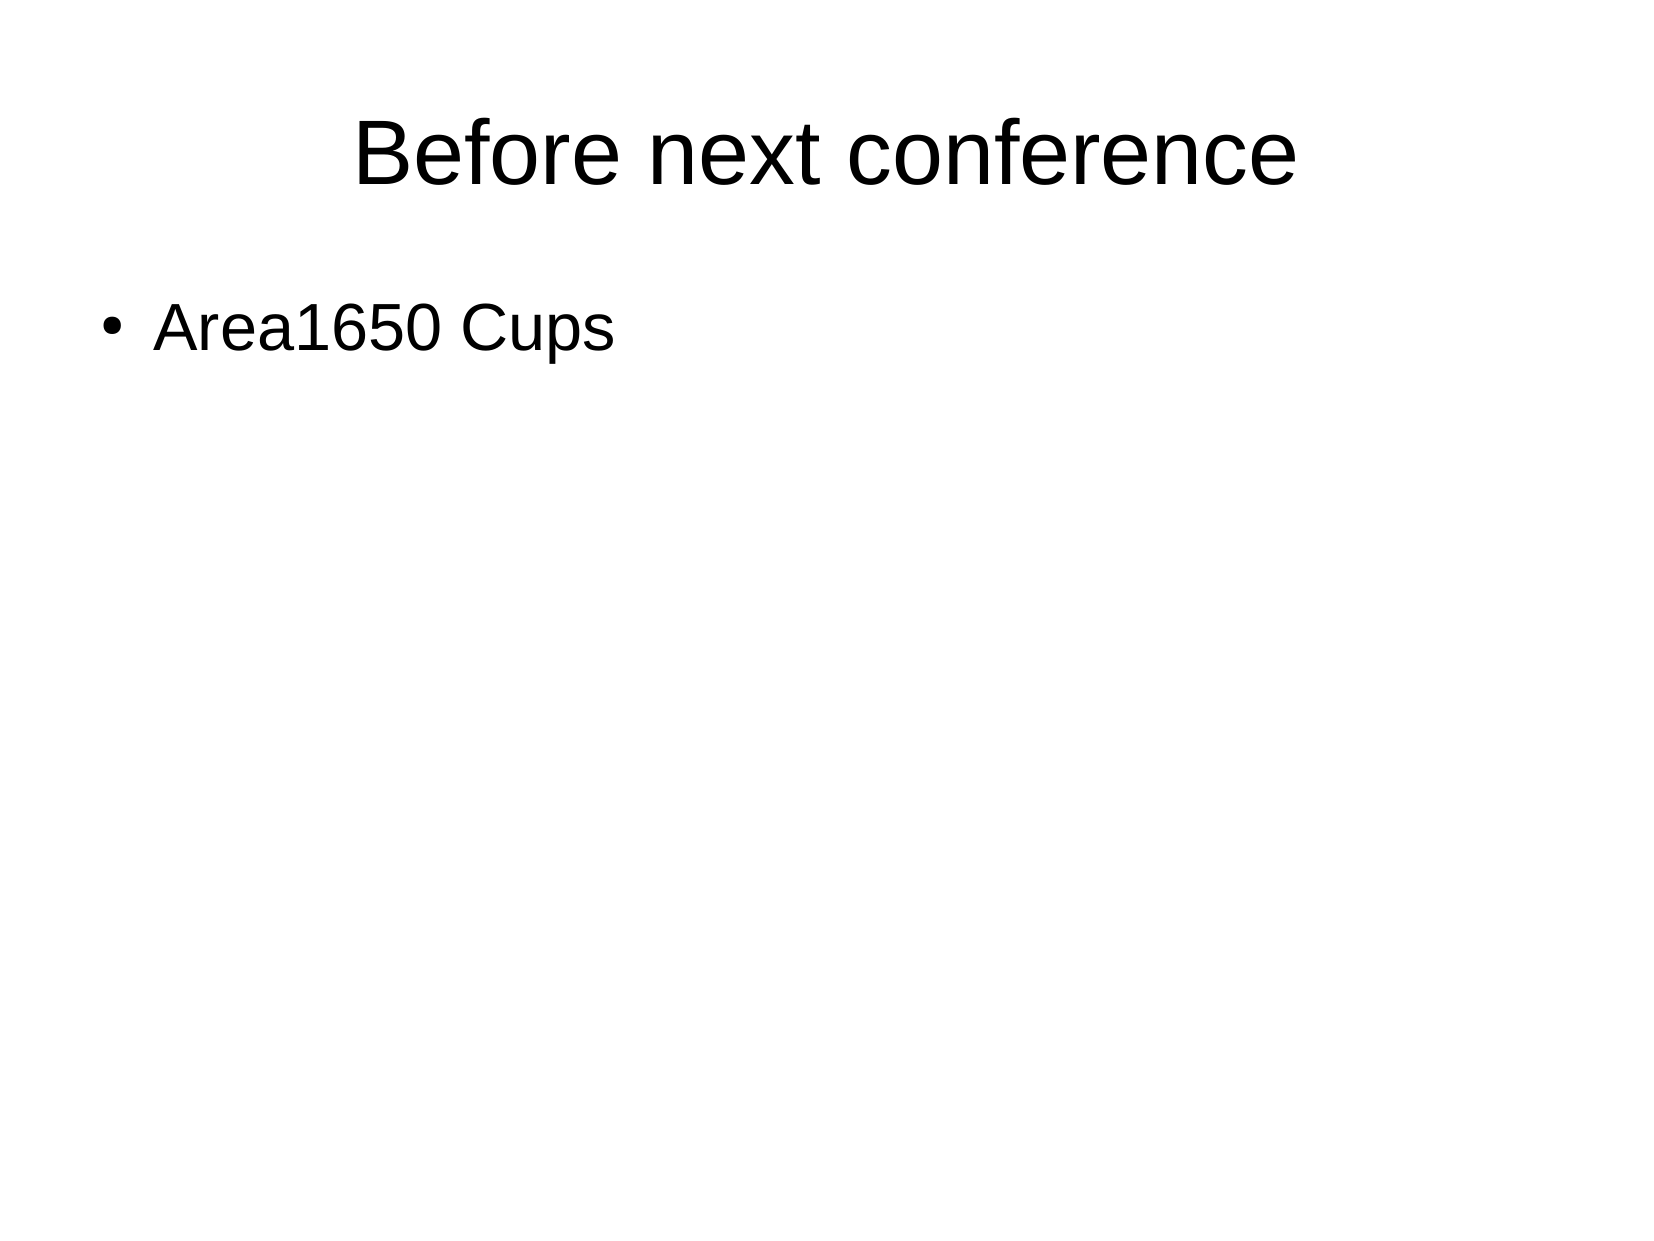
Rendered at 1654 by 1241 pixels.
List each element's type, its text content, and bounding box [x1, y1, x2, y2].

title Before next conference [82, 49, 1571, 257]
list Area1650 Cups [82, 290, 1571, 1010]
